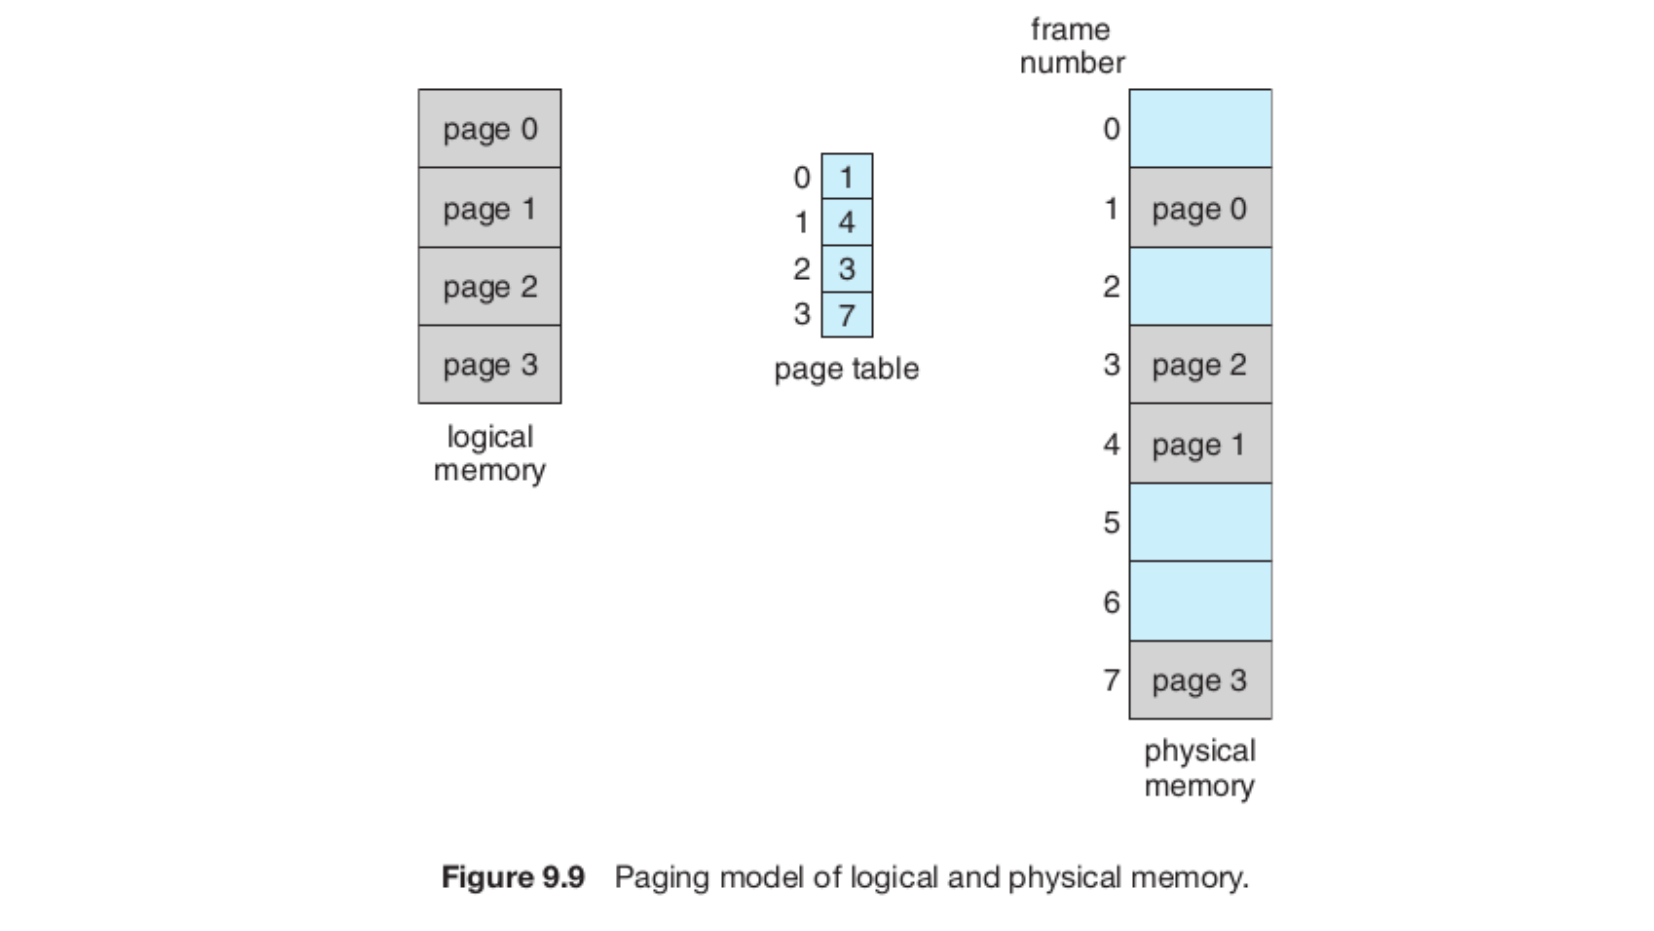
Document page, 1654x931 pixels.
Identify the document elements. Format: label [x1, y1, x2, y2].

picture [354, 11, 1359, 925]
